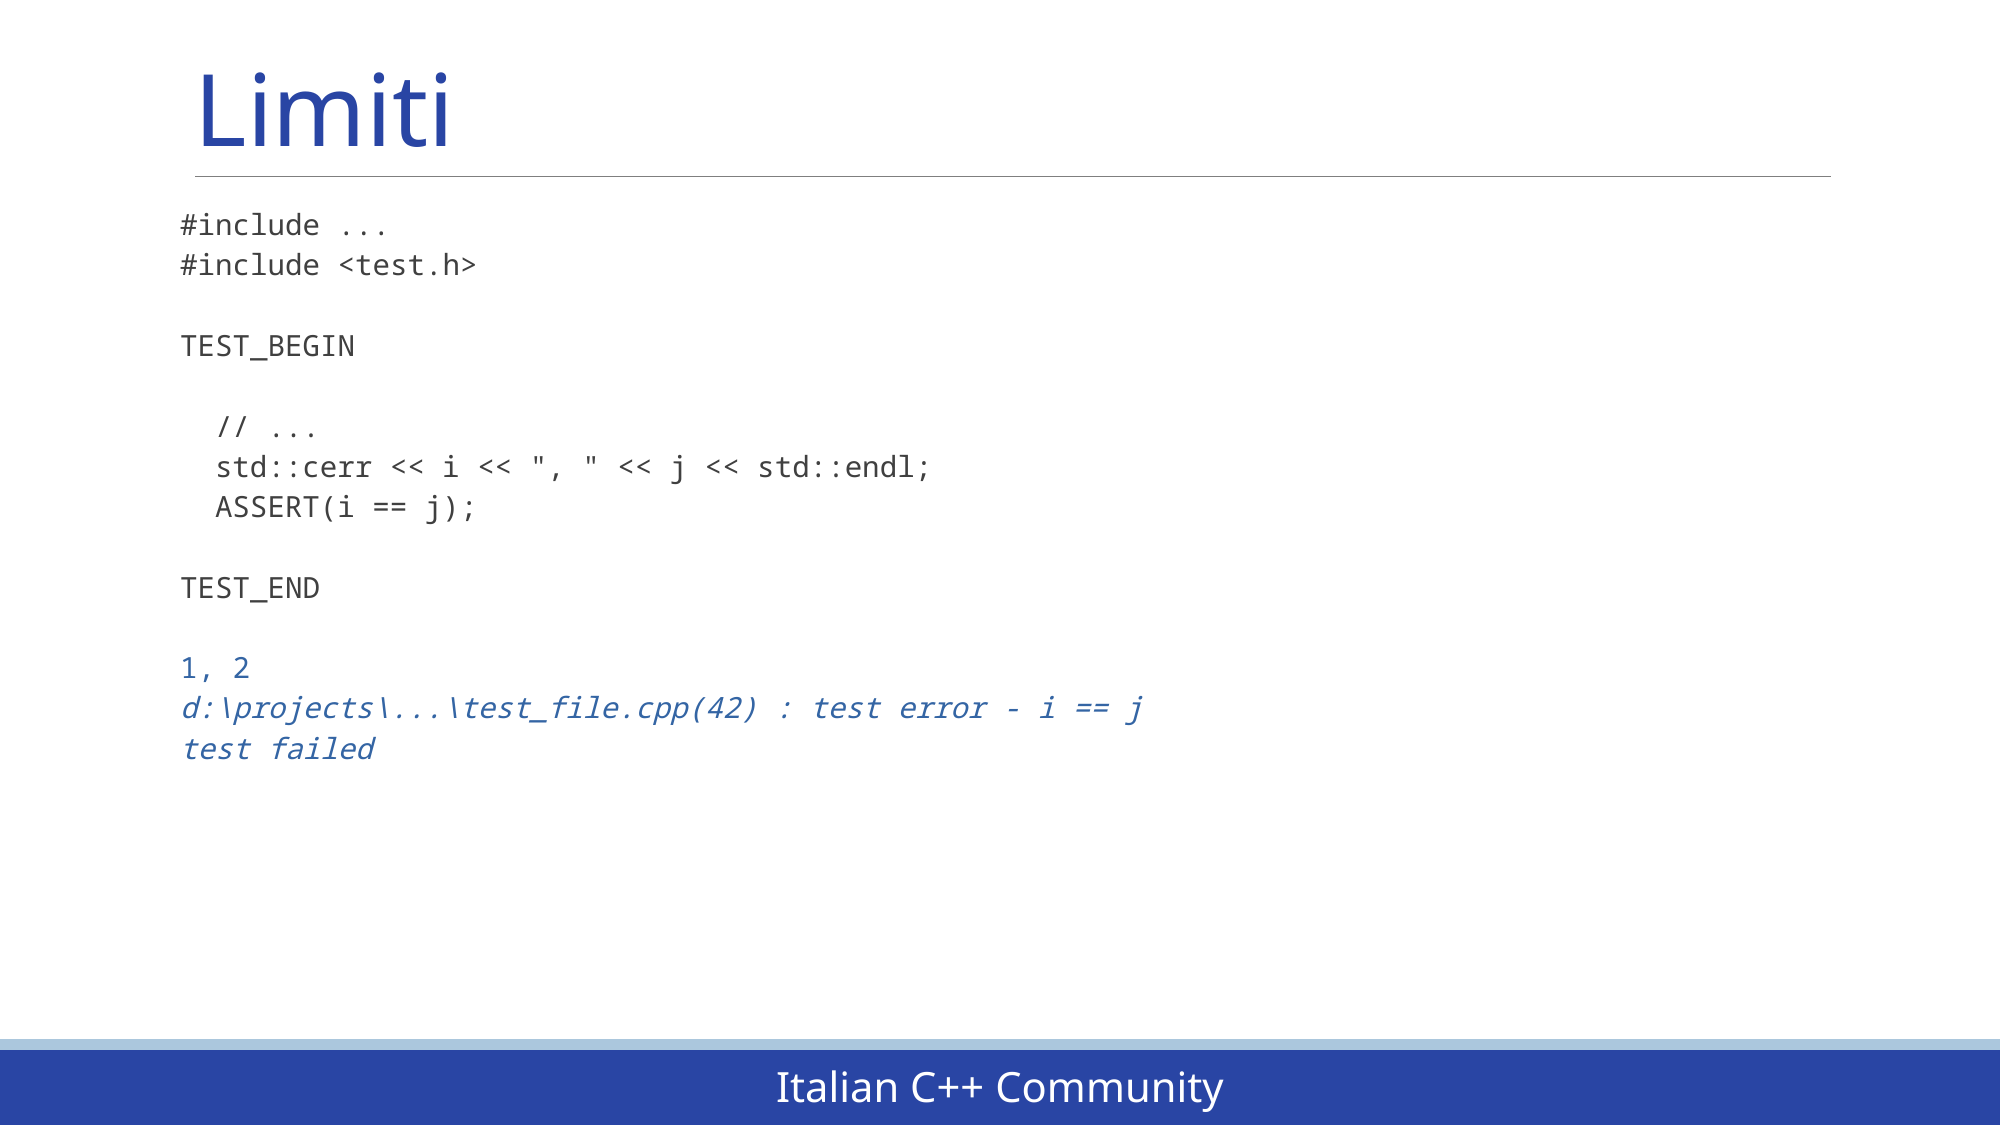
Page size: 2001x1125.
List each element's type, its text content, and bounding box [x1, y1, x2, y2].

title Limiti [179, 2, 1830, 175]
list #include ... #include <test.h> TEST_BEGIN // ... std::cerr << i << ", " << j << std::endl; ASSERT(i == j); TEST_END 1, 2 d:\projects\...\test_file.cpp(42) : test error - i == j test failed [179, 202, 1830, 1011]
